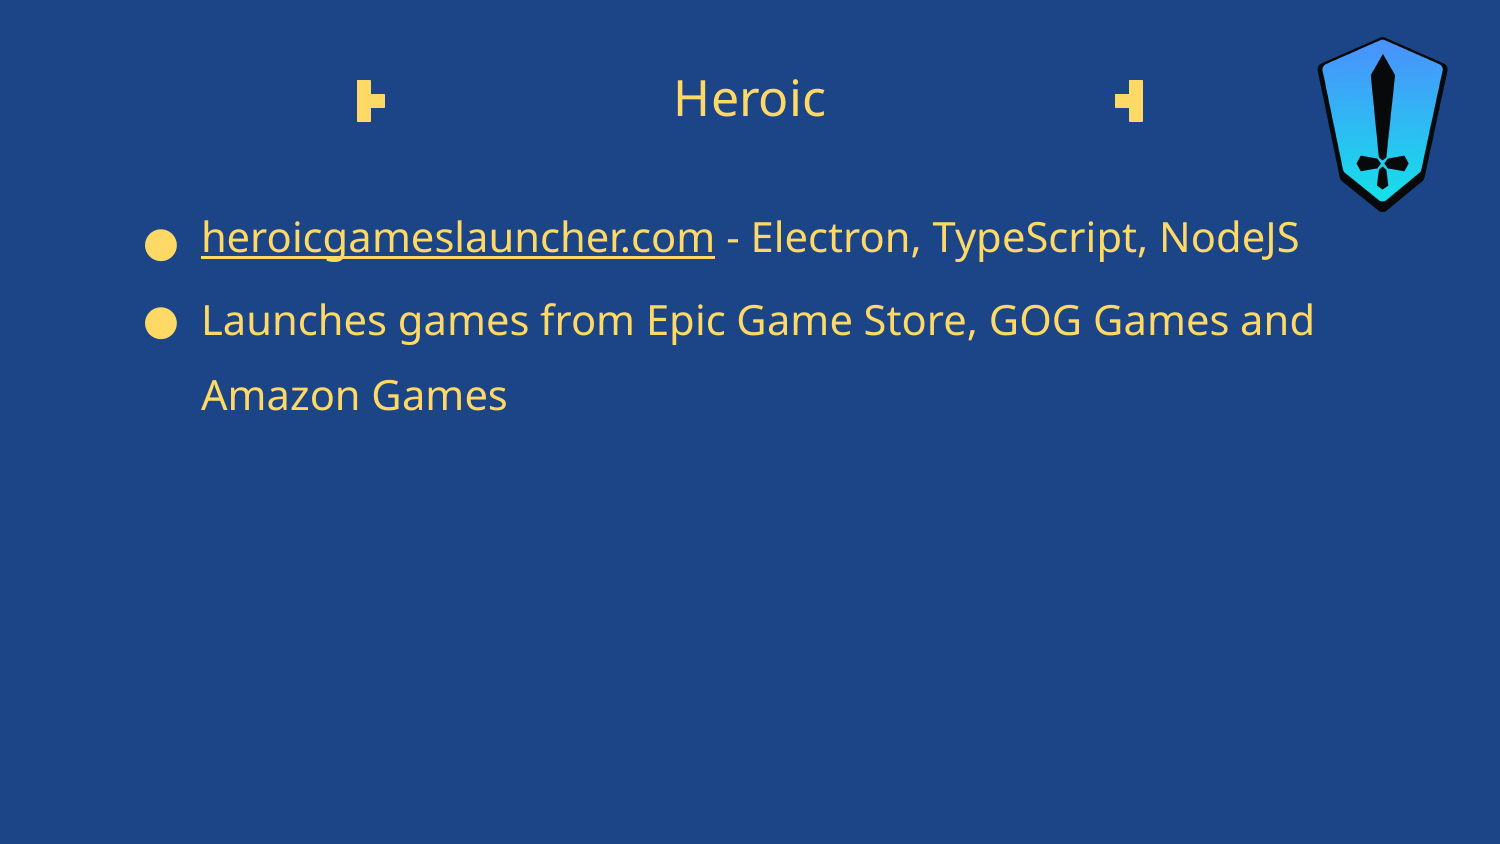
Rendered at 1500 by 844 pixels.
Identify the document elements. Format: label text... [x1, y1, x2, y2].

text_box [1116, 81, 1143, 121]
list heroicgameslauncher.com - Electron, TypeScript, NodeJS Launches games from Epic Game Store, GOG Games and Amazon Games [111, 167, 1389, 751]
picture [1286, 25, 1479, 218]
title Heroic [51, 48, 1286, 142]
text_box [357, 81, 384, 121]
